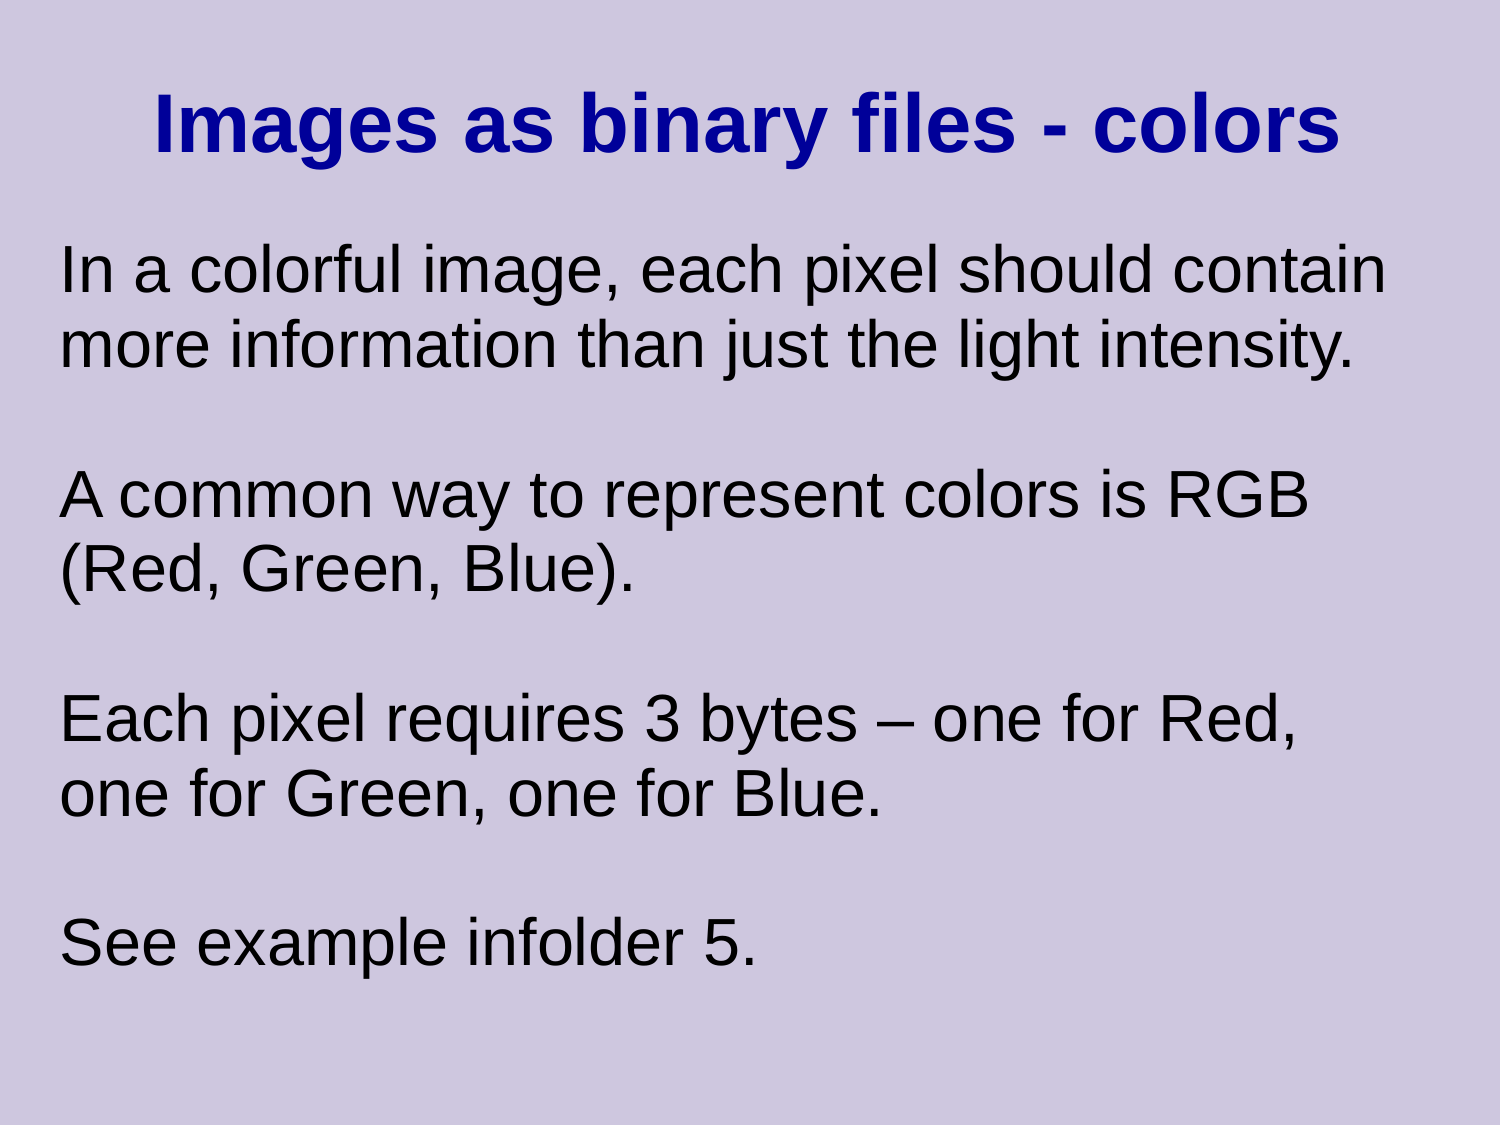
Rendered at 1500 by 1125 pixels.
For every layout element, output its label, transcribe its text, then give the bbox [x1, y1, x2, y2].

title Images as binary files - colors [138, 17, 1381, 220]
text_box In a colorful image, each pixel should contain more information than just the light intensity. A common way to represent colors is RGB (Red, Green, Blue). Each pixel requires 3 bytes – one for Red, one for Green, one for Blue. See example infolder 5. [45, 224, 1411, 988]
